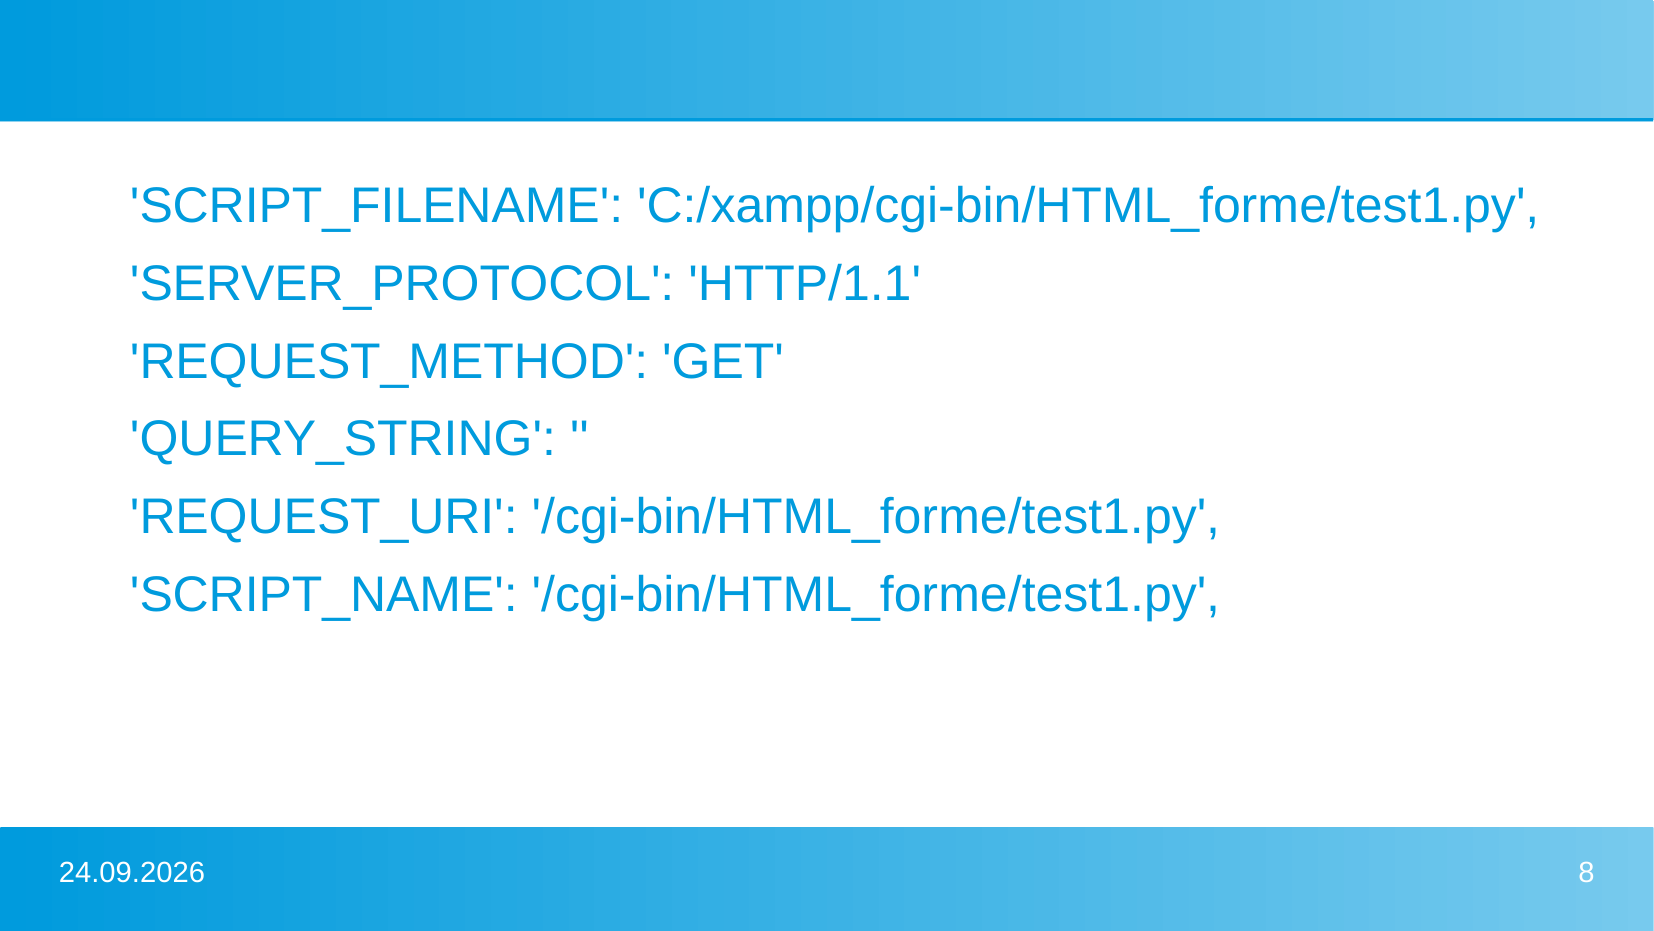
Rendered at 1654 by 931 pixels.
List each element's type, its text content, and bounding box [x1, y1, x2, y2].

list 'SCRIPT_FILENAME': 'C:/xampp/cgi-bin/HTML_forme/test1.py', 'SERVER_PROTOCOL': 'HTTP/1.1' 'REQUEST_METHOD': 'GET' 'QUERY_STRING': '' 'REQUEST_URI': '/cgi-bin/HTML_forme/test1.py', 'SCRIPT_NAME': '/cgi-bin/HTML_forme/test1.py', [59, 177, 1595, 768]
